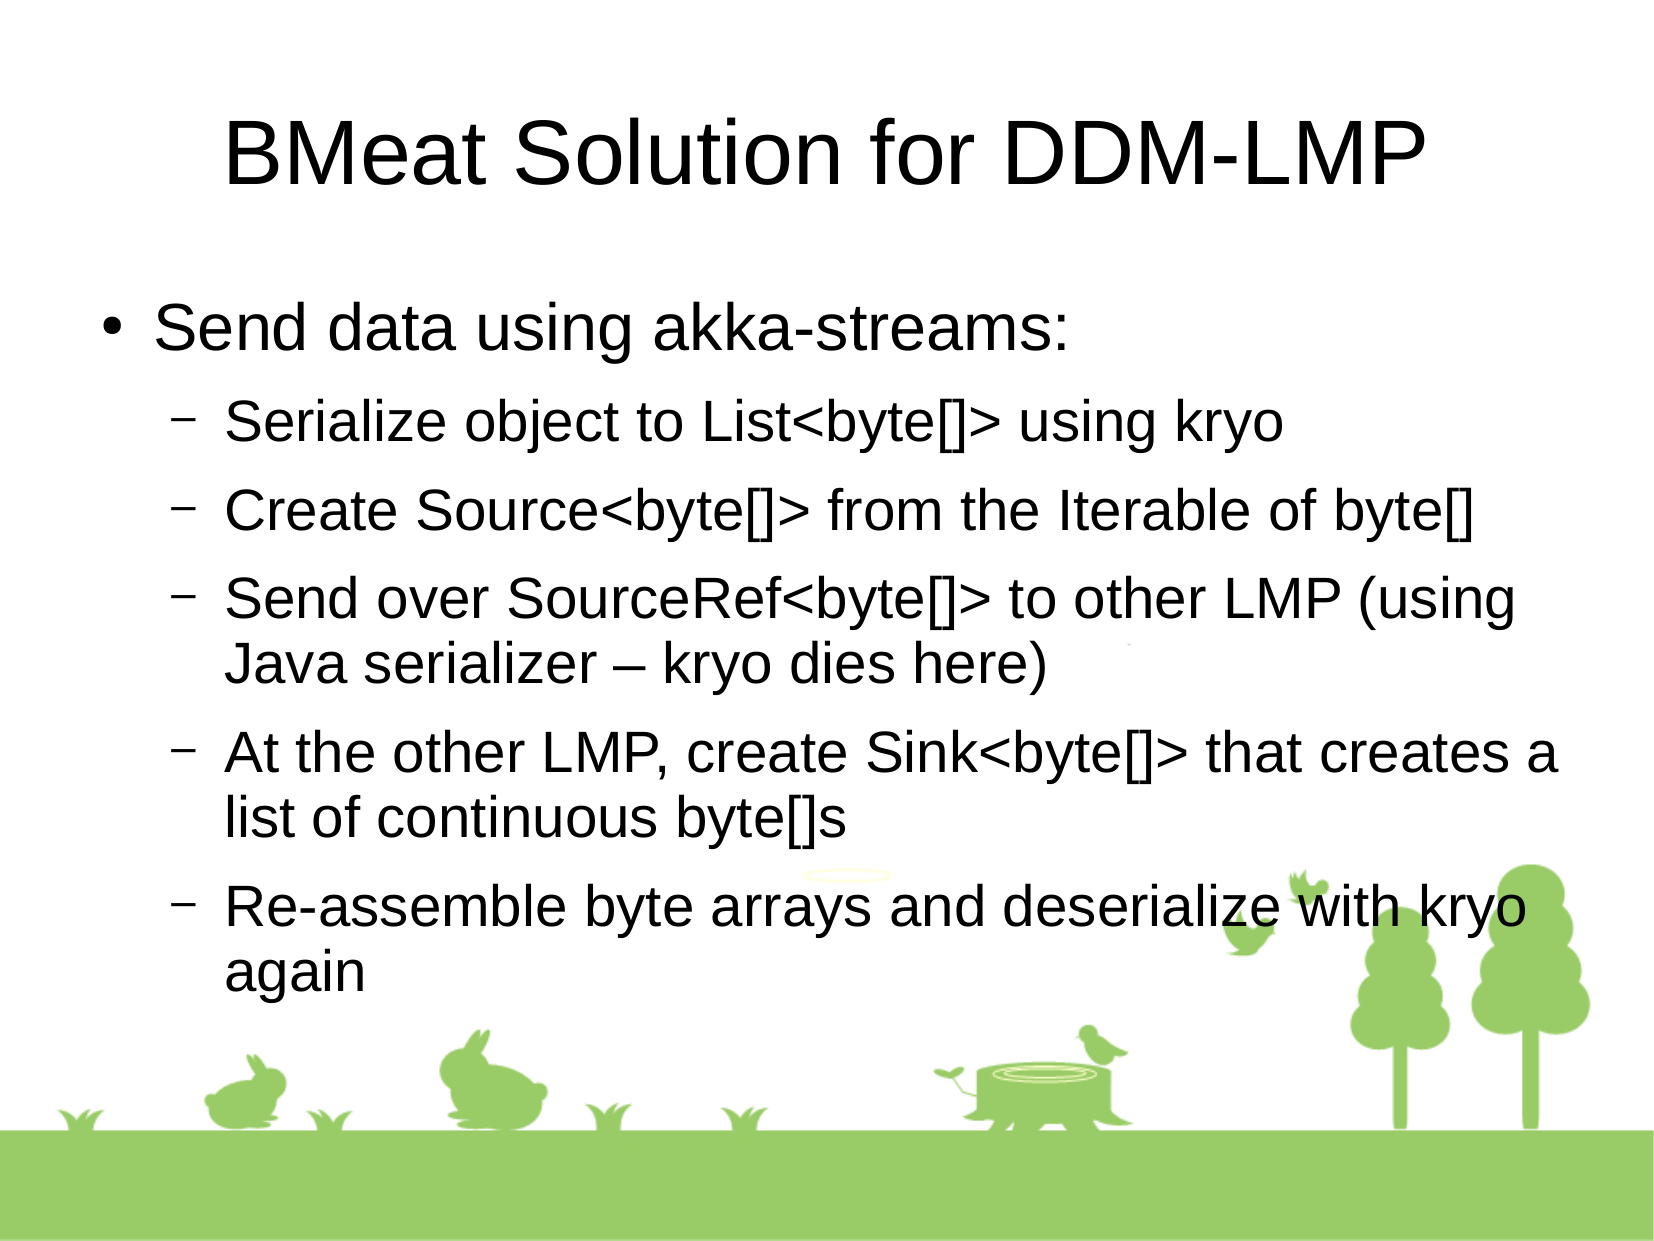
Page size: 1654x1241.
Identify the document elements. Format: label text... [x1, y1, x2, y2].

list Send data using akka-streams: Serialize object to List<byte[]> using kryo Create Source<byte[]> from the Iterable of byte[] Send over SourceRef<byte[]> to other LMP (using Java serializer – kryo dies here) At the other LMP, create Sink<byte[]> that creates a list of continuous byte[]s Re-assemble byte arrays and deserialize with kryo again [82, 290, 1571, 1010]
title BMeat Solution for DDM-LMP [82, 49, 1571, 257]
picture [0, 0, 1654, 1241]
